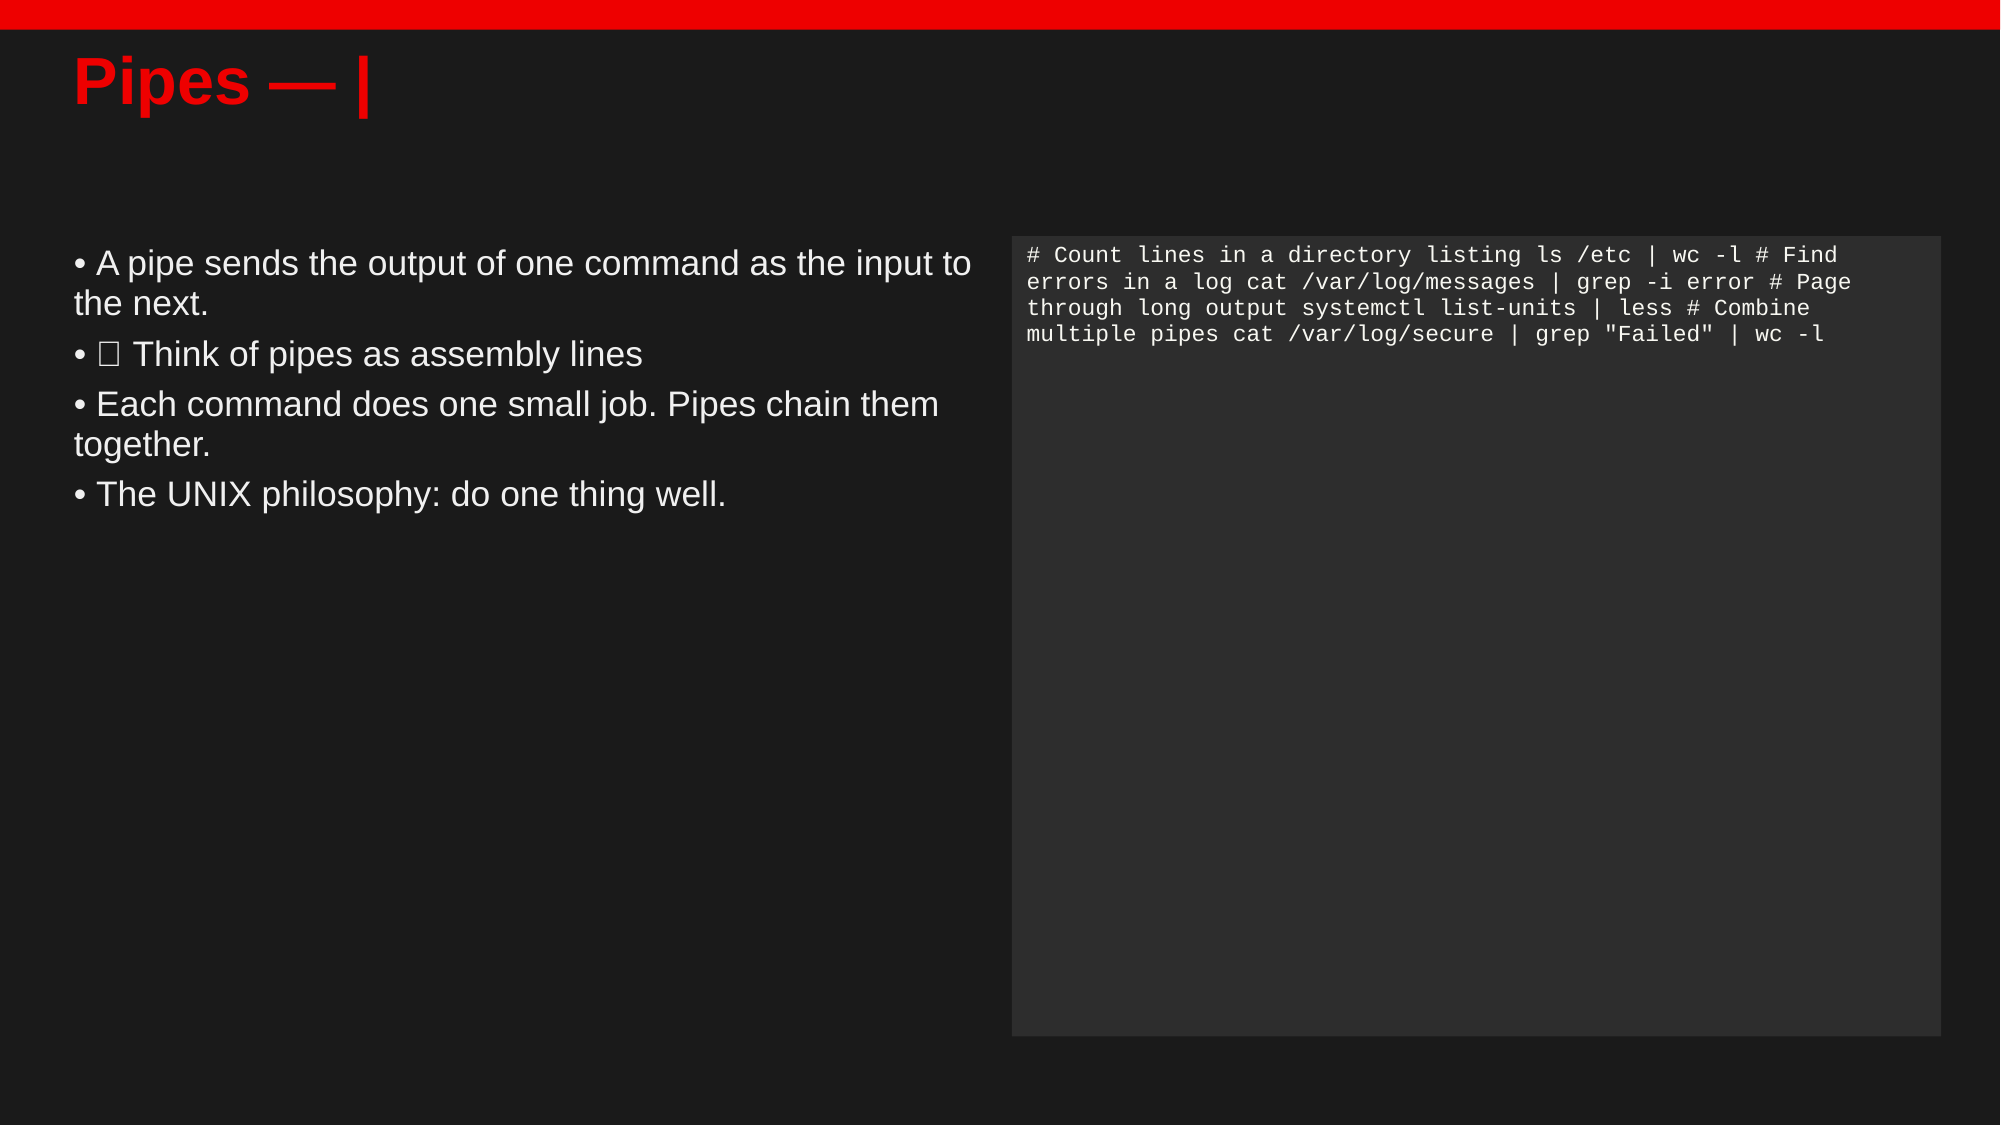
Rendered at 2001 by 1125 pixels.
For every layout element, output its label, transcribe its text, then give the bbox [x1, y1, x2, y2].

text_box • A pipe sends the output of one command as the input to the next. • 💡 Think of pipes as assembly lines • Each command does one small job. Pipes chain them together. • The UNIX philosophy: do one thing well. [59, 236, 989, 1037]
text_box [0, 0, 2001, 30]
text_box Pipes — | [59, 36, 1942, 208]
text_box # Count lines in a directory listing ls /etc | wc -l # Find errors in a log cat /var/log/messages | grep -i error # Page through long output systemctl list-units | less # Combine multiple pipes cat /var/log/secure | grep "Failed" | wc -l [1011, 236, 1942, 1037]
